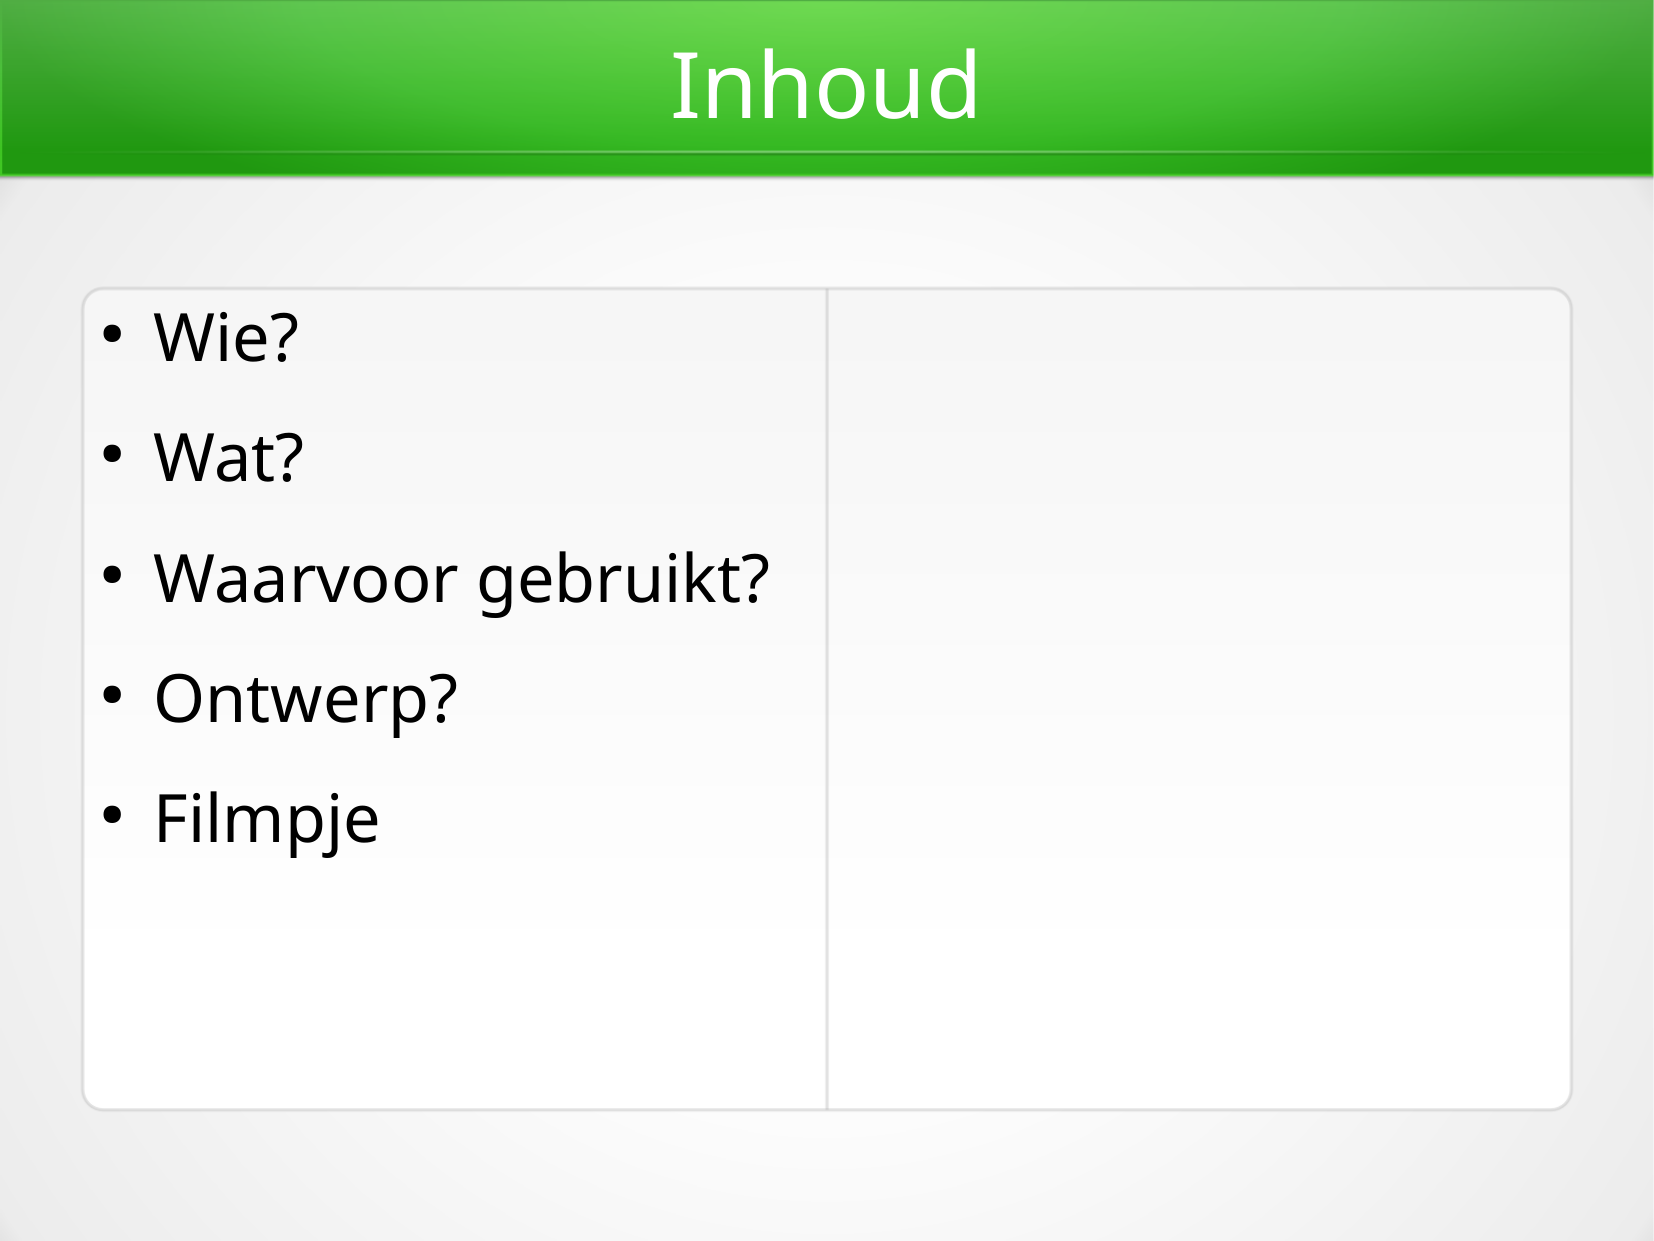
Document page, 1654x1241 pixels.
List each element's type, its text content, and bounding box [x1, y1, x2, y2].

picture [0, 0, 1654, 1241]
list Wie? Wat? Waarvoor gebruikt? Ontwerp? Filmpje [82, 290, 809, 1111]
title Inhoud [82, 11, 1571, 154]
